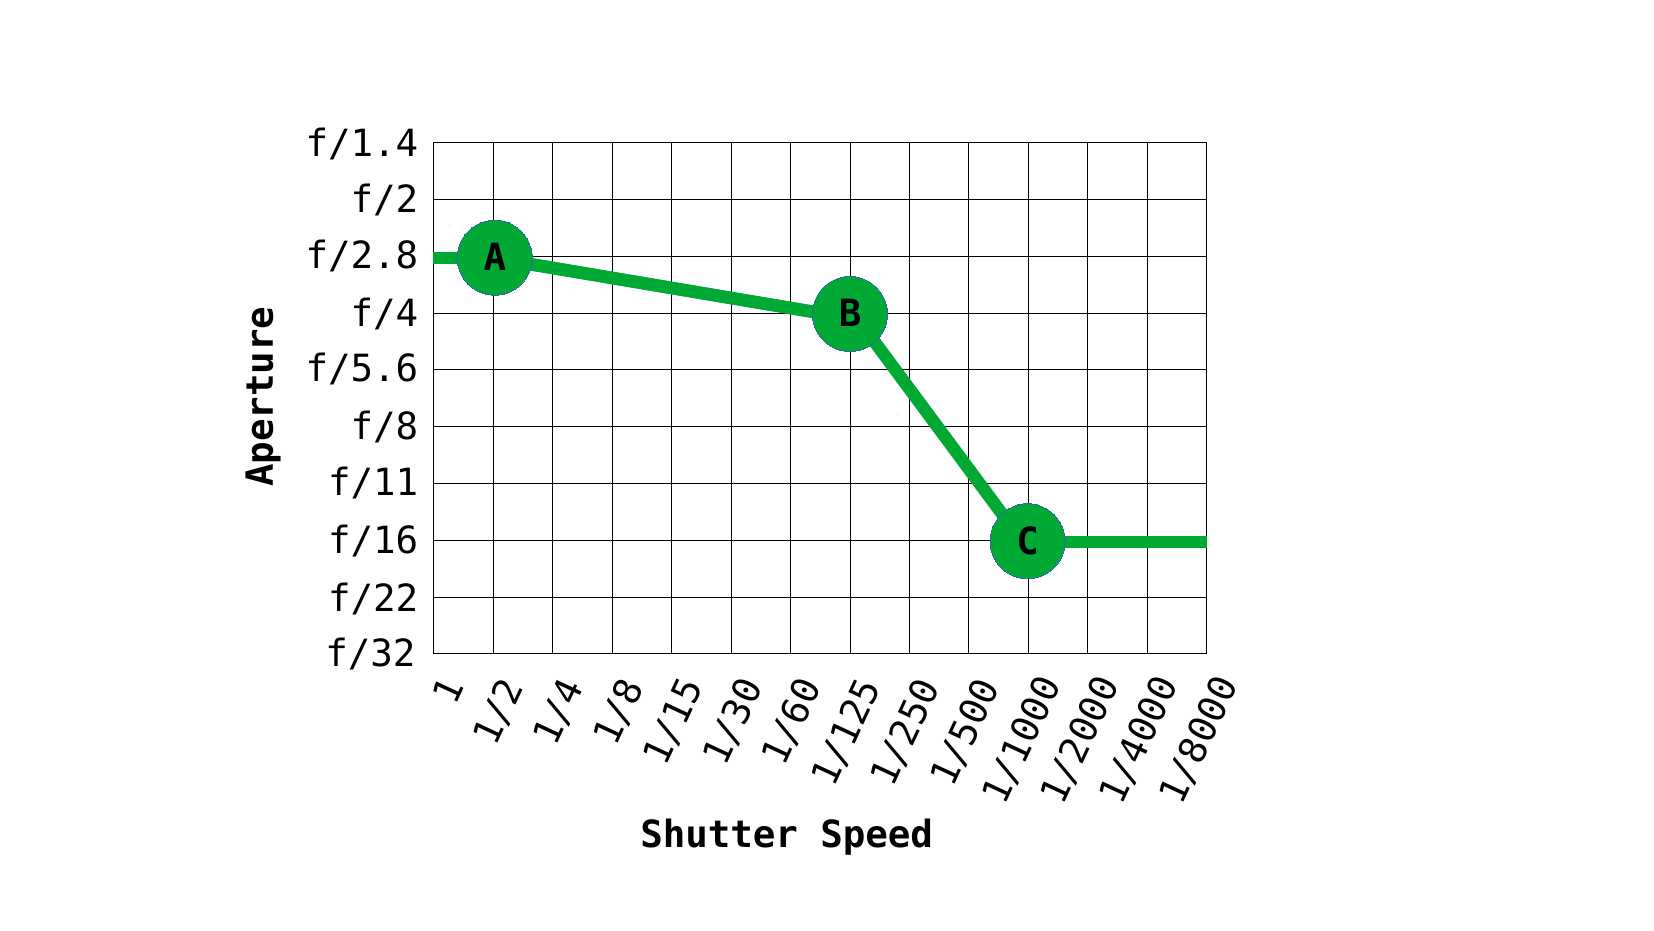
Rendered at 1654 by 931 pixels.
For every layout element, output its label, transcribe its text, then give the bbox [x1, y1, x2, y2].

table_cell [494, 271, 552, 313]
text_box 1/8 [575, 655, 666, 768]
table_cell [494, 200, 552, 256]
table_header [732, 143, 790, 199]
table_cell [732, 370, 790, 426]
table_cell [1029, 200, 1087, 256]
table_cell [732, 200, 790, 256]
table_cell [791, 315, 850, 369]
table_cell [672, 484, 731, 540]
table_cell [434, 200, 493, 252]
table_cell [969, 200, 1028, 256]
table_cell [910, 427, 968, 483]
text_box f/8 [306, 397, 433, 453]
table_cell [533, 257, 552, 261]
table_cell [1029, 548, 1087, 597]
text_box C [990, 503, 1066, 579]
table_cell [553, 427, 612, 483]
table_cell [553, 314, 612, 369]
table_cell [910, 200, 968, 256]
table_cell [1088, 370, 1147, 426]
table_cell [1148, 598, 1206, 653]
table_cell [494, 427, 552, 483]
table_cell [1088, 200, 1147, 256]
table_cell [1088, 257, 1147, 313]
table_cell [791, 370, 850, 426]
table_cell [434, 314, 493, 369]
table_cell [910, 257, 968, 313]
table_cell [613, 598, 671, 653]
table_cell [851, 257, 909, 313]
table_cell [1148, 548, 1206, 597]
table_cell [969, 427, 1028, 483]
table_header [791, 143, 850, 199]
table_header [494, 143, 552, 199]
text_box 1/60 [744, 654, 843, 789]
table_cell [494, 541, 552, 597]
table_cell [613, 200, 671, 256]
table_cell [613, 285, 671, 313]
table_header [969, 143, 1028, 199]
table_cell [791, 541, 850, 597]
text_box 1/250 [853, 655, 962, 805]
table_cell [732, 257, 790, 301]
text_box B [812, 276, 888, 352]
table_cell [434, 427, 493, 483]
table_cell [553, 541, 612, 597]
table_cell [434, 541, 493, 597]
table_cell [732, 484, 790, 540]
text_box 1/2000 [1024, 652, 1141, 827]
table_cell [494, 598, 552, 653]
table_header [613, 143, 671, 199]
table_header [672, 143, 731, 199]
table_cell [851, 427, 909, 483]
text_box f/2.8 [262, 226, 433, 284]
table_cell [613, 314, 671, 369]
table_cell [969, 370, 1028, 426]
table_cell [969, 314, 1028, 369]
text_box 1/15 [626, 654, 725, 789]
table_header [910, 143, 968, 199]
text_box Shutter Speed [625, 805, 964, 908]
table_cell [910, 314, 968, 369]
table_cell [1148, 314, 1206, 369]
text_box 1/8000 [1141, 652, 1260, 827]
table_cell [791, 598, 850, 653]
text_box f/4 [306, 284, 433, 339]
table_cell [672, 200, 731, 256]
table_cell [1088, 484, 1147, 536]
table_cell [613, 427, 671, 483]
table_cell [851, 347, 886, 369]
table_cell [672, 370, 731, 426]
table_cell [1148, 200, 1206, 256]
text_box 1/4000 [1082, 652, 1200, 827]
table_cell [851, 370, 909, 426]
table_cell [732, 305, 776, 313]
table_cell [791, 427, 850, 483]
table_cell [1088, 598, 1147, 653]
text_box f/11 [262, 453, 433, 511]
table_cell [1029, 598, 1087, 653]
table_cell [1029, 370, 1087, 426]
table_cell [969, 541, 1028, 597]
table_cell [672, 598, 731, 653]
table_cell [1088, 427, 1147, 483]
table_cell [434, 264, 493, 313]
table_cell [553, 598, 612, 653]
table_cell [910, 541, 968, 597]
table_cell [851, 484, 909, 540]
table_cell [791, 484, 850, 540]
text_box 1/500 [913, 655, 1022, 805]
table_cell [672, 314, 731, 369]
table_cell [1148, 370, 1206, 426]
text_box f/1.4 [262, 114, 433, 169]
table_cell [732, 541, 790, 597]
table_cell [1148, 427, 1206, 483]
table_cell [553, 200, 612, 256]
text_box 1/2 [451, 655, 546, 768]
table_cell [947, 427, 968, 456]
table_cell [494, 314, 552, 369]
table_cell [434, 370, 493, 426]
text_box f/16 [262, 511, 433, 568]
table_cell [434, 598, 493, 653]
table_cell [732, 427, 790, 483]
table_header [553, 143, 612, 199]
table_cell [732, 314, 790, 369]
table_cell [553, 370, 612, 426]
table_cell [732, 598, 790, 653]
table_cell [613, 257, 671, 281]
text_box 1/1000 [964, 652, 1083, 827]
table_header [1029, 143, 1087, 199]
table_cell [672, 541, 731, 597]
table_cell [851, 598, 909, 653]
table_cell [1029, 314, 1087, 369]
text_box A [457, 220, 533, 296]
text_box 1 [410, 654, 486, 727]
table_cell [613, 484, 671, 540]
table_cell [1029, 427, 1087, 483]
text_box f/32 [280, 628, 431, 683]
table_cell [910, 370, 968, 426]
table_cell [1148, 257, 1206, 313]
table_header [1088, 143, 1147, 199]
text_box f/2 [262, 169, 433, 226]
table_cell [434, 484, 493, 540]
table_cell [1029, 484, 1087, 536]
text_box Aperture [230, 238, 306, 502]
table_cell [910, 402, 928, 426]
table_header [851, 143, 909, 199]
table_cell [851, 200, 909, 256]
table_cell [553, 257, 612, 271]
text_box 1/4 [515, 655, 605, 768]
table_cell [969, 257, 1028, 313]
table_cell [553, 484, 612, 540]
table_cell [989, 484, 1028, 509]
table_cell [1088, 314, 1147, 369]
table_cell [1088, 548, 1147, 597]
table_header [434, 143, 493, 199]
table_cell [969, 484, 997, 540]
table_cell [851, 541, 909, 597]
table_cell [672, 427, 731, 483]
table_cell [613, 541, 671, 597]
table_cell [672, 295, 731, 313]
table_cell [791, 200, 850, 256]
table_cell [672, 257, 731, 291]
table_cell [553, 275, 612, 313]
table_cell [910, 598, 968, 653]
table_cell [1029, 257, 1087, 313]
text_box 1/125 [794, 655, 903, 805]
table_cell [969, 598, 1028, 653]
text_box f/22 [262, 568, 433, 628]
table_cell [910, 484, 968, 540]
table_cell [791, 257, 850, 305]
table_cell [1148, 484, 1206, 536]
text_box f/5.6 [306, 339, 433, 397]
table_cell [880, 314, 909, 369]
table_cell [494, 484, 552, 540]
table_header [1148, 143, 1206, 199]
table_cell [494, 370, 552, 426]
text_box 1/30 [685, 654, 785, 789]
table_cell [613, 370, 671, 426]
